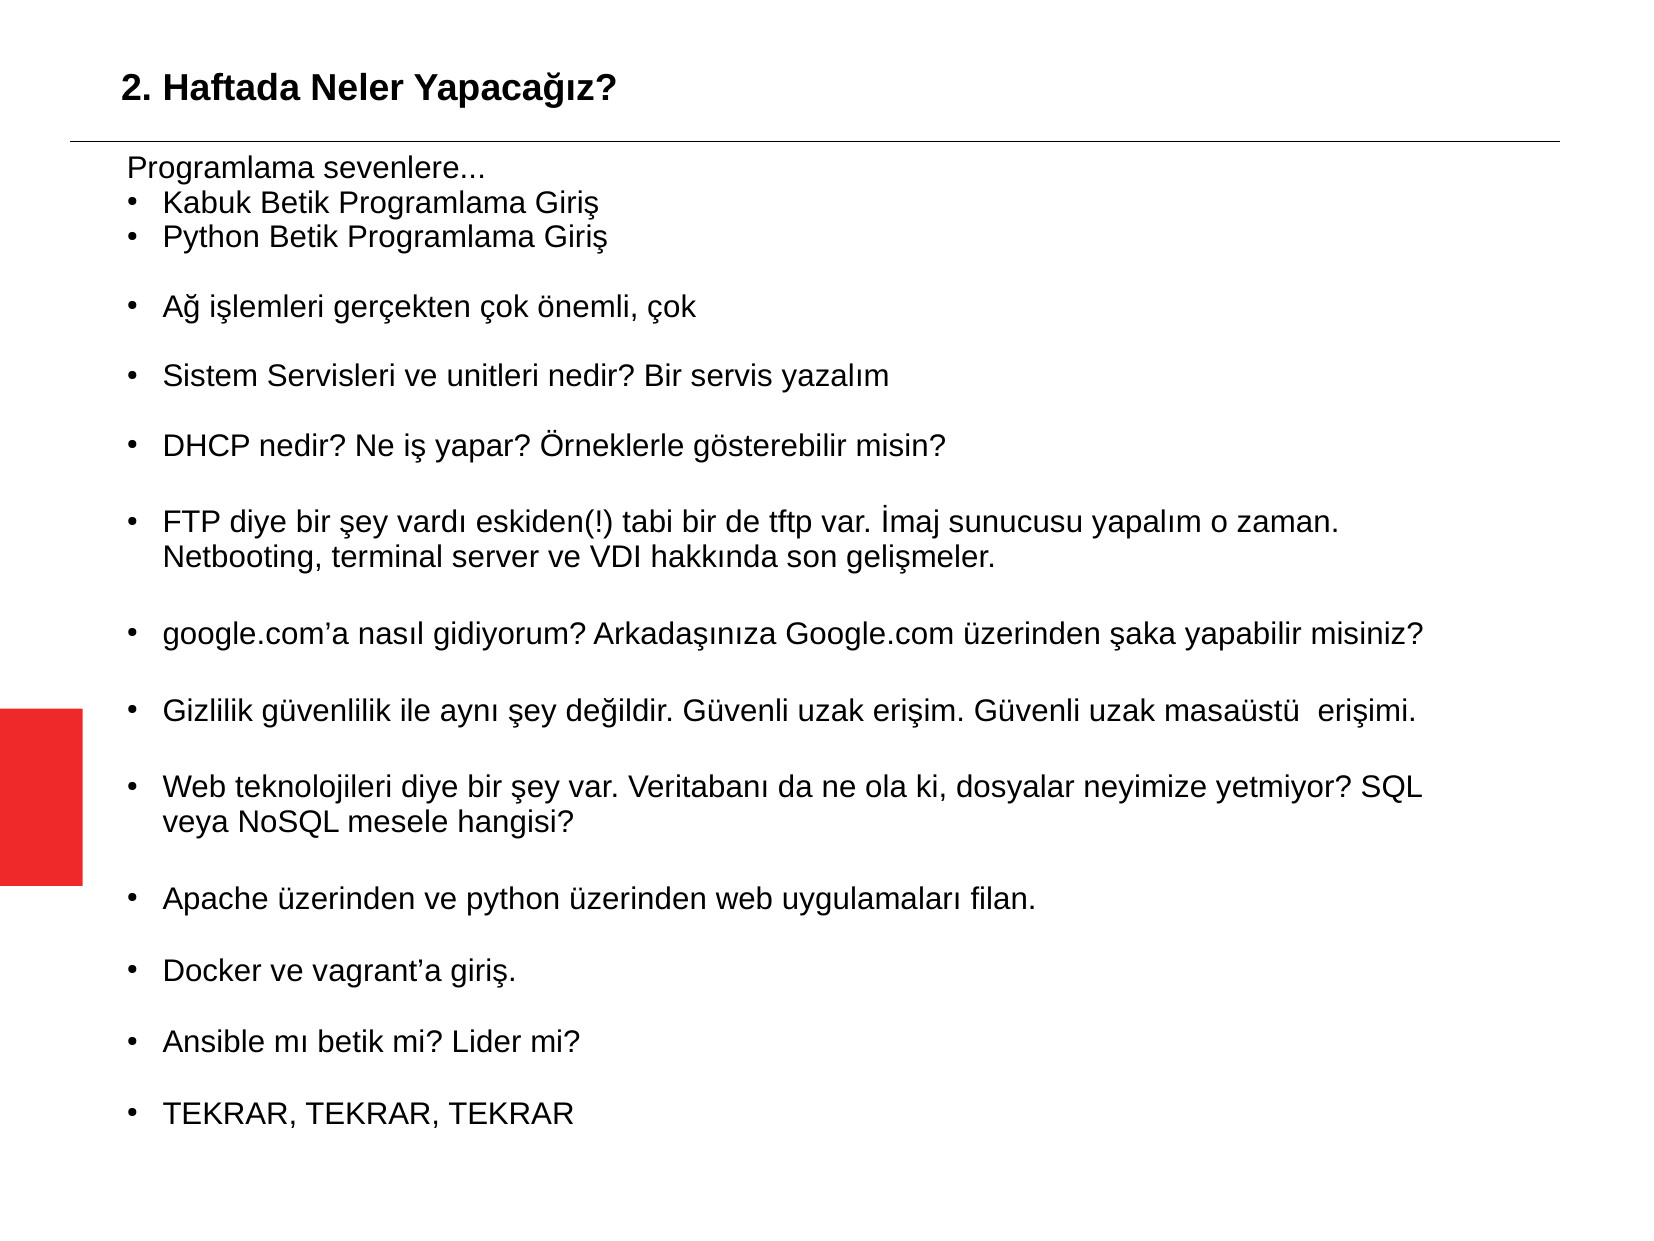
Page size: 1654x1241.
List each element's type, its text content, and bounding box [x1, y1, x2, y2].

text_box Programlama sevenlere... Kabuk Betik Programlama Giriş Python Betik Programlama Giriş Ağ işlemleri gerçekten çok önemli, çok Sistem Servisleri ve unitleri nedir? Bir servis yazalım DHCP nedir? Ne iş yapar? Örneklerle gösterebilir misin? FTP diye bir şey vardı eskiden(!) tabi bir de tftp var. İmaj sunucusu yapalım o zaman. Netbooting, terminal server ve VDI hakkında son gelişmeler. google.com’a nasıl gidiyorum? Arkadaşınıza Google.com üzerinden şaka yapabilir misiniz? Gizlilik güvenlilik ile aynı şey değildir. Güvenli uzak erişim. Güvenli uzak masaüstü erişimi. Web teknolojileri diye bir şey var. Veritabanı da ne ola ki, dosyalar neyimize yetmiyor? SQL veya NoSQL mesele hangisi? Apache üzerinden ve python üzerinden web uygulamaları filan. Docker ve vagrant’a giriş. Ansible mı betik mi? Lider mi? TEKRAR, TEKRAR, TEKRAR [112, 142, 1506, 1139]
text_box 2. Haftada Neler Yapacağız? [106, 59, 1536, 116]
